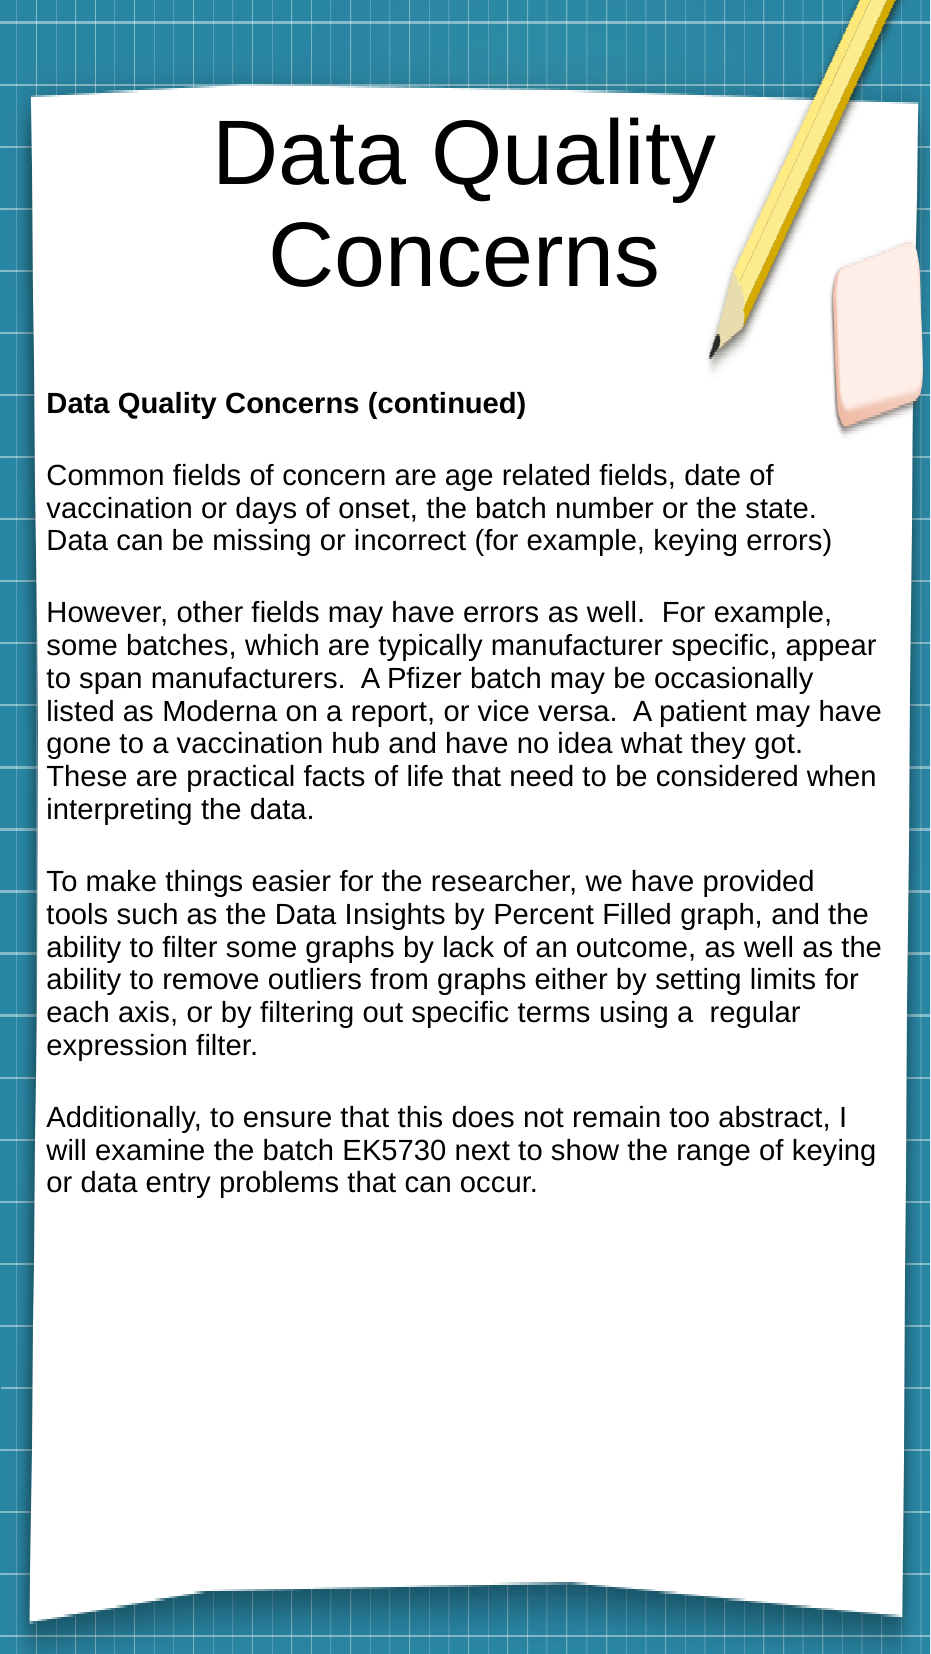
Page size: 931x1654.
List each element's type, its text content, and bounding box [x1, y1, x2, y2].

title Data Quality Concerns [46, 65, 884, 342]
list Data Quality Concerns (continued) Common fields of concern are age related fields, date of vaccination or days of onset, the batch number or the state. Data can be missing or incorrect (for example, keying errors) However, other fields may have errors as well. For example, some batches, which are typically manufacturer specific, appear to span manufacturers. A Pfizer batch may be occasionally listed as Moderna on a report, or vice versa. A patient may have gone to a vaccination hub and have no idea what they got. These are practical facts of life that need to be considered when interpreting the data. To make things easier for the researcher, we have provided tools such as the Data Insights by Percent Filled graph, and the ability to filter some graphs by lack of an outcome, as well as the ability to remove outliers from graphs either by setting limits for each axis, or by filtering out specific terms using a regular expression filter. Additionally, to ensure that this does not remain too abstract, I will examine the batch EK5730 next to show the range of keying or data entry problems that can occur. [46, 386, 884, 1346]
picture [0, 0, 931, 1654]
